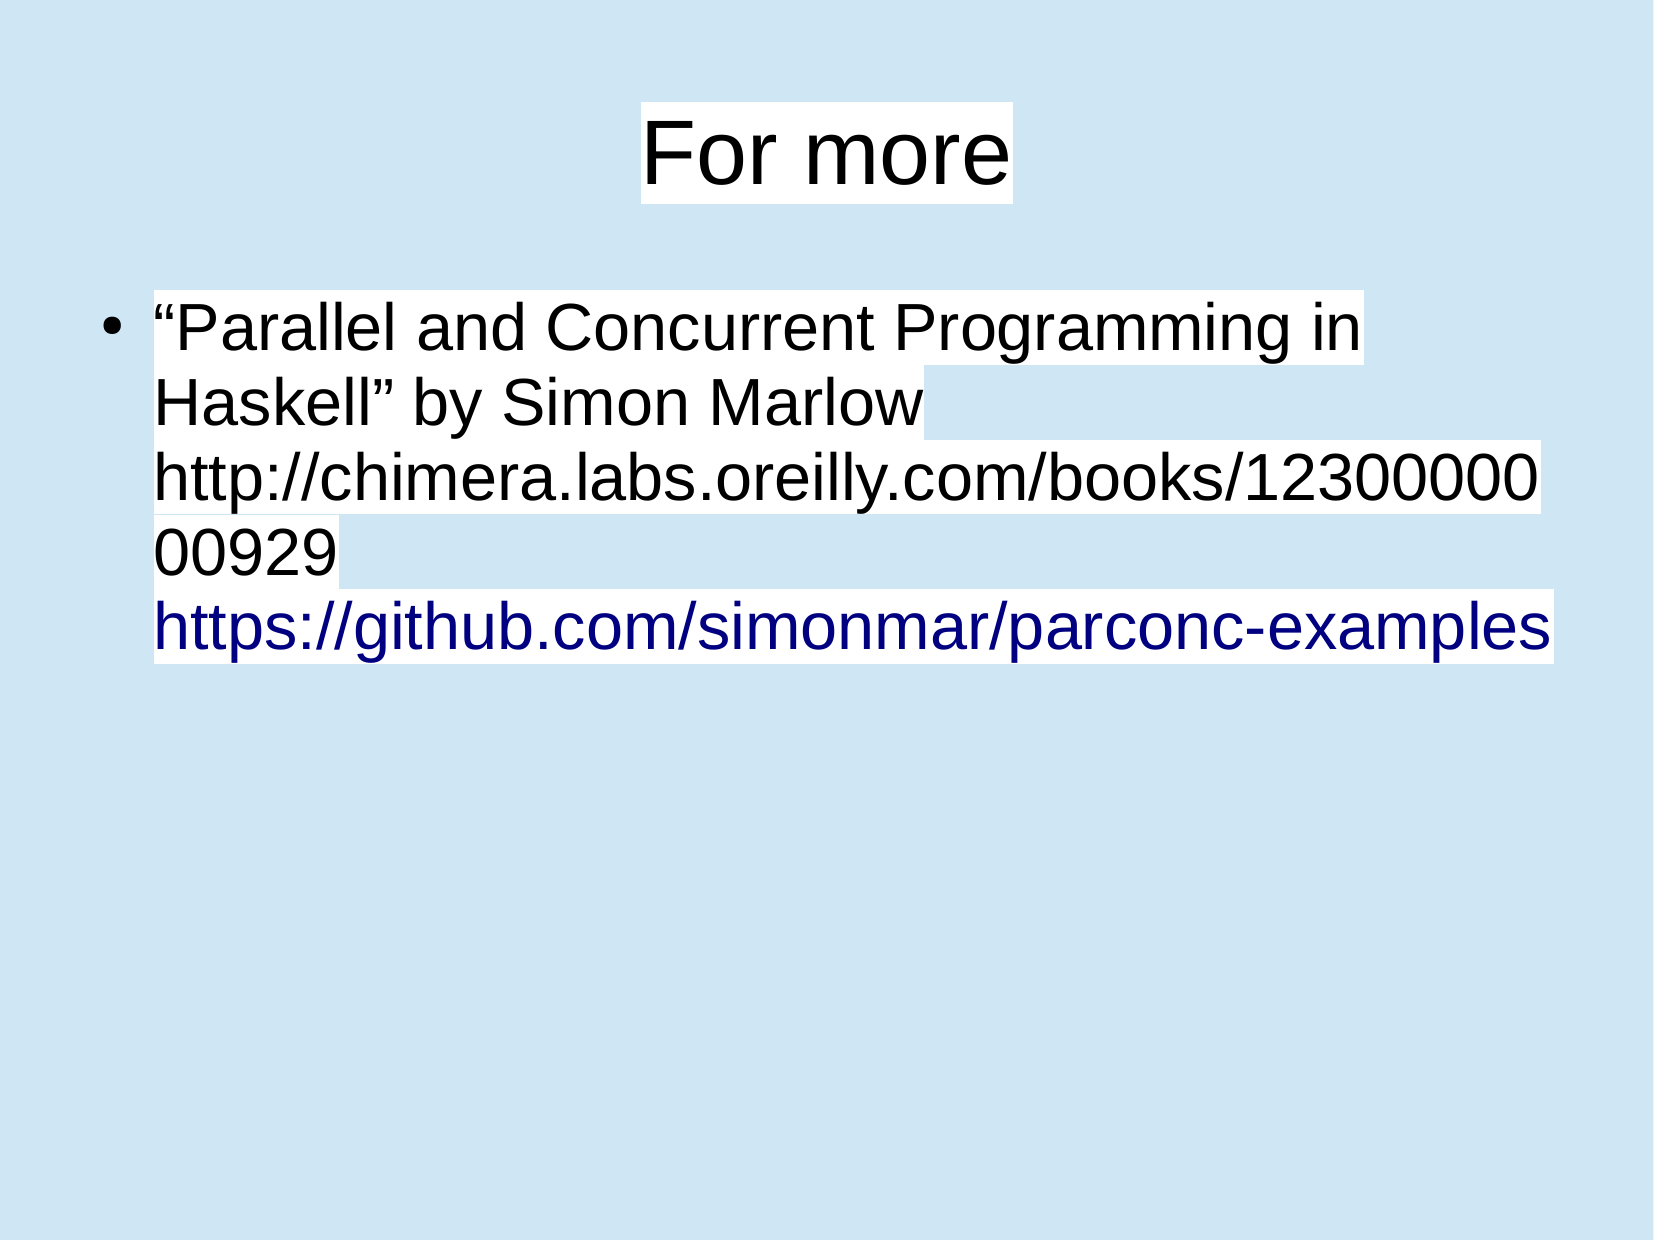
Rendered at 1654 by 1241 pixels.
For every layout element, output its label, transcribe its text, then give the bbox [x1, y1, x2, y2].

list “Parallel and Concurrent Programming in Haskell” by Simon Marlow http://chimera.labs.oreilly.com/books/1230000000929 https://github.com/simonmar/parconc-examples [82, 290, 1571, 1010]
title For more [82, 49, 1571, 257]
